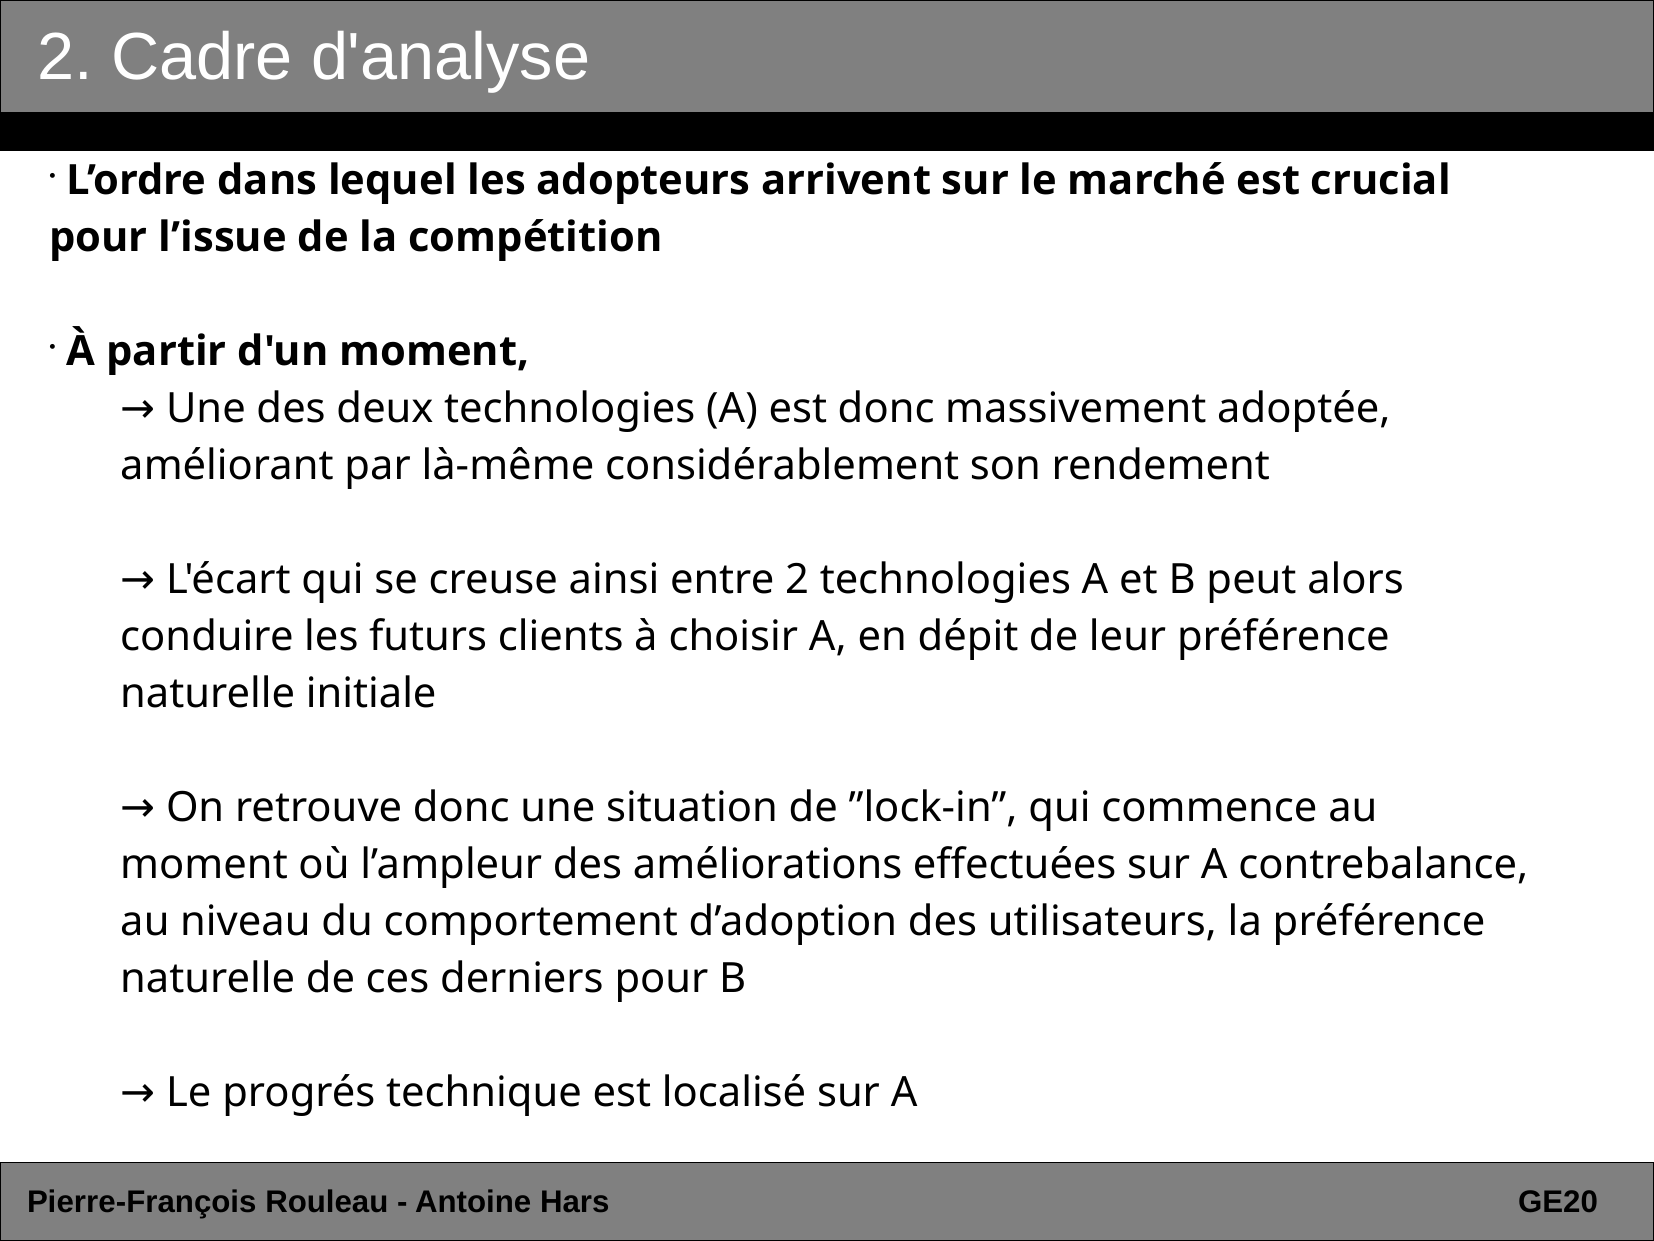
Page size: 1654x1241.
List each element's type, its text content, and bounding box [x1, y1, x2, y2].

title 2. Cadre d'analyse [37, 0, 1526, 113]
text_box [638, 1162, 1462, 1241]
text_box [0, 0, 1654, 151]
text_box GE20 [1462, 1162, 1654, 1241]
subtitle L’ordre dans lequel les adopteurs arrivent sur le marché est crucial pour l’issue de la compétition À partir d'un moment, → Une des deux technologies (A) est donc massivement adoptée, améliorant par là-même considérablement son rendement → L'écart qui se creuse ainsi entre 2 technologies A et B peut alors conduire les futurs clients à choisir A, en dépit de leur préférence naturelle initiale → On retrouve donc une situation de ”lock-in”, qui commence au moment où l’ampleur des améliorations effectuées sur A contrebalance, au niveau du comportement d’adoption des utilisateurs, la préférence naturelle de ces derniers pour B → Le progrés technique est localisé sur A [49, 147, 1538, 1122]
text_box Pierre-François Rouleau - Antoine Hars [0, 1162, 638, 1241]
